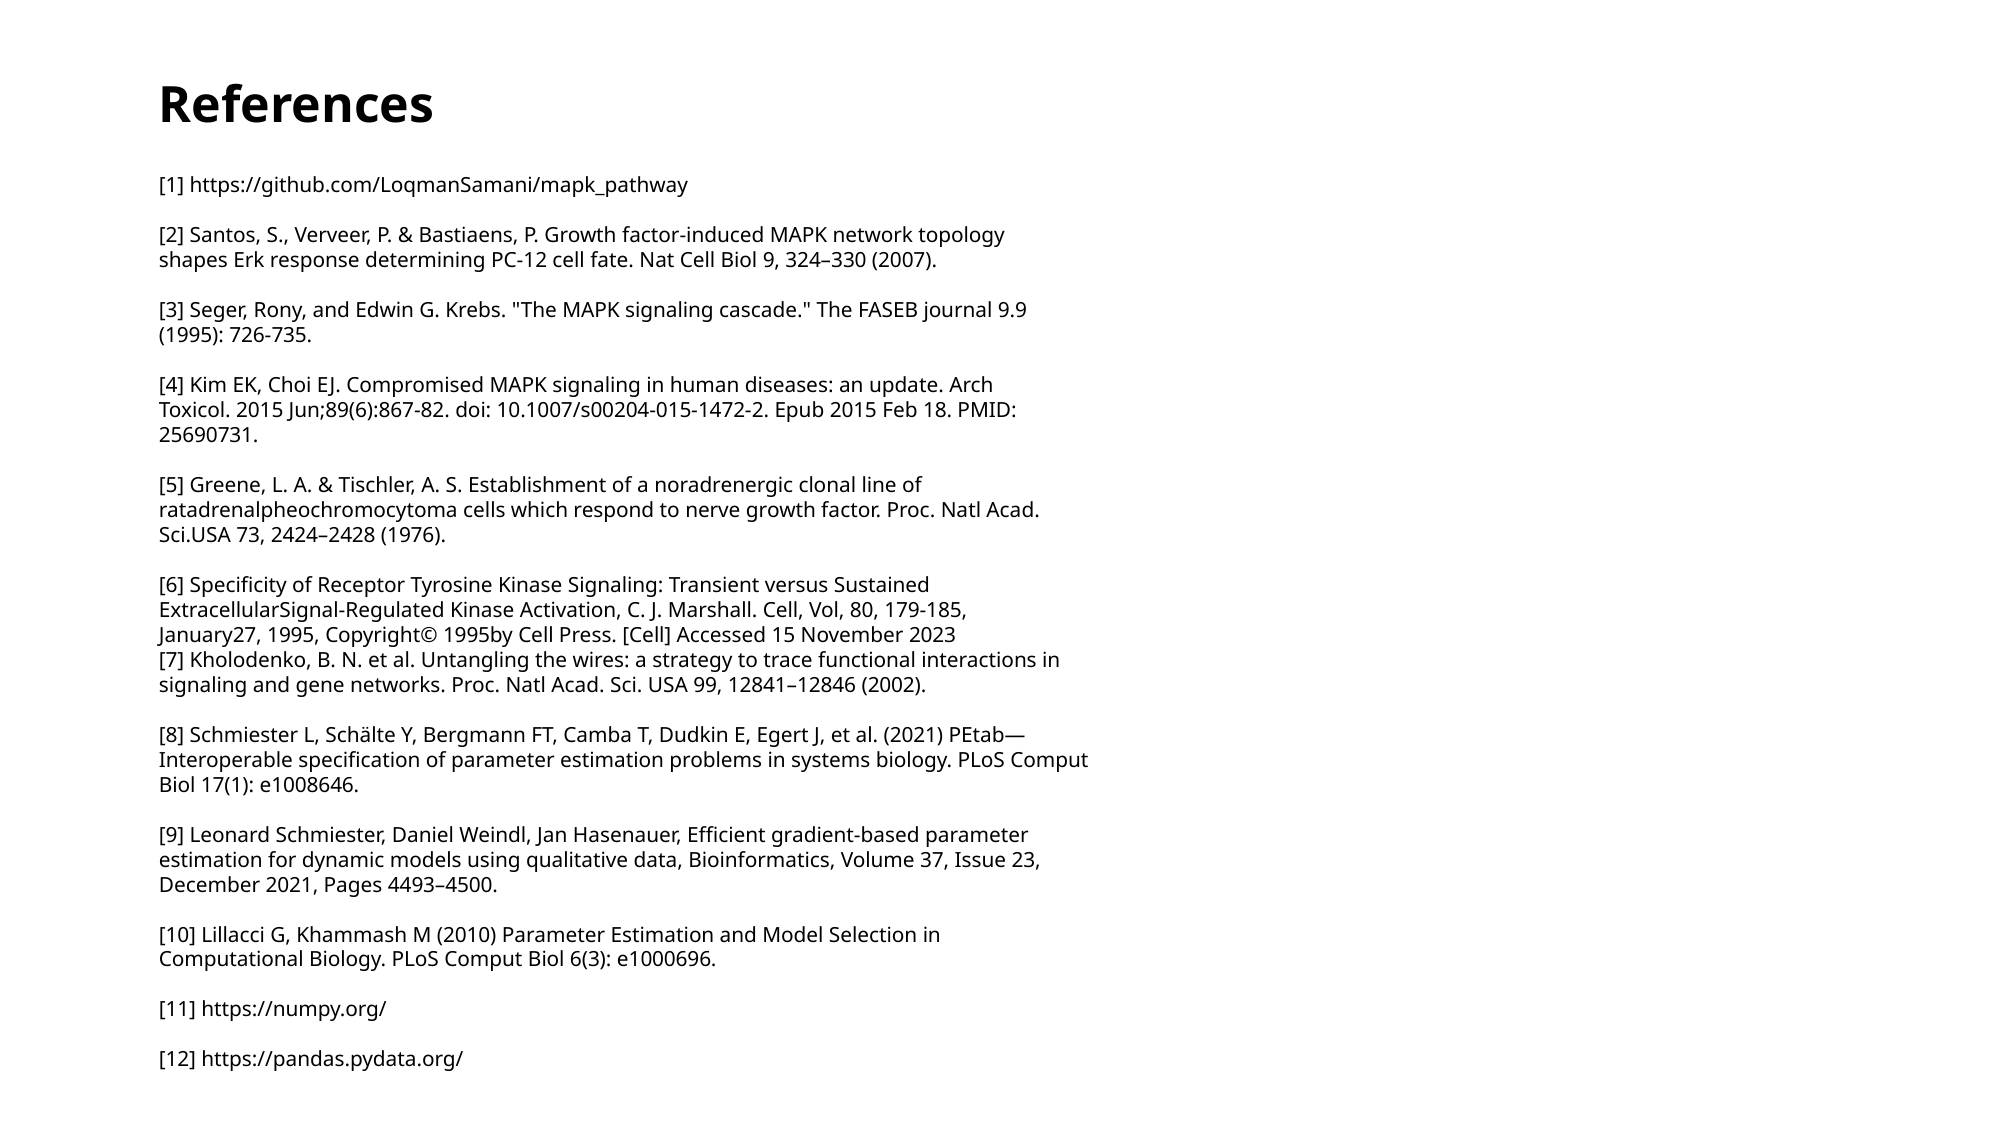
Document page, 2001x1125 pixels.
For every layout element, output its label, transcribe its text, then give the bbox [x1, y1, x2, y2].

text_box [1] https://github.com/LoqmanSamani/mapk_pathway [2] Santos, S., Verveer, P. & Bastiaens, P. Growth factor-induced MAPK network topology shapes Erk response determining PC-12 cell fate. Nat Cell Biol 9, 324–330 (2007). [3] Seger, Rony, and Edwin G. Krebs. "The MAPK signaling cascade." The FASEB journal 9.9 (1995): 726-735. [4] Kim EK, Choi EJ. Compromised MAPK signaling in human diseases: an update. Arch Toxicol. 2015 Jun;89(6):867-82. doi: 10.1007/s00204-015-1472-2. Epub 2015 Feb 18. PMID: 25690731. [5] Greene, L. A. & Tischler, A. S. Establishment of a noradrenergic clonal line of ratadrenalpheochromocytoma cells which respond to nerve growth factor. Proc. Natl Acad. Sci.USA 73, 2424–2428 (1976). [6] Specificity of Receptor Tyrosine Kinase Signaling: Transient versus Sustained ExtracellularSignal-Regulated Kinase Activation, C. J. Marshall. Cell, Vol, 80, 179-185, January27, 1995, Copyright© 1995by Cell Press. [Cell] Accessed 15 November 2023 [7] Kholodenko, B. N. et al. Untangling the wires: a strategy to trace functional interactions in signaling and gene networks. Proc. Natl Acad. Sci. USA 99, 12841–12846 (2002). [8] Schmiester L, Schälte Y, Bergmann FT, Camba T, Dudkin E, Egert J, et al. (2021) PEtab— Interoperable specification of parameter estimation problems in systems biology. PLoS Comput Biol 17(1): e1008646. [9] Leonard Schmiester, Daniel Weindl, Jan Hasenauer, Efficient gradient-based parameter estimation for dynamic models using qualitative data, Bioinformatics, Volume 37, Issue 23, December 2021, Pages 4493–4500. [10] Lillacci G, Khammash M (2010) Parameter Estimation and Model Selection in Computational Biology. PLoS Comput Biol 6(3): e1000696. [11] https://numpy.org/ [12] https://pandas.pydata.org/ [143, 164, 1916, 1114]
text_box References [143, 65, 1096, 142]
